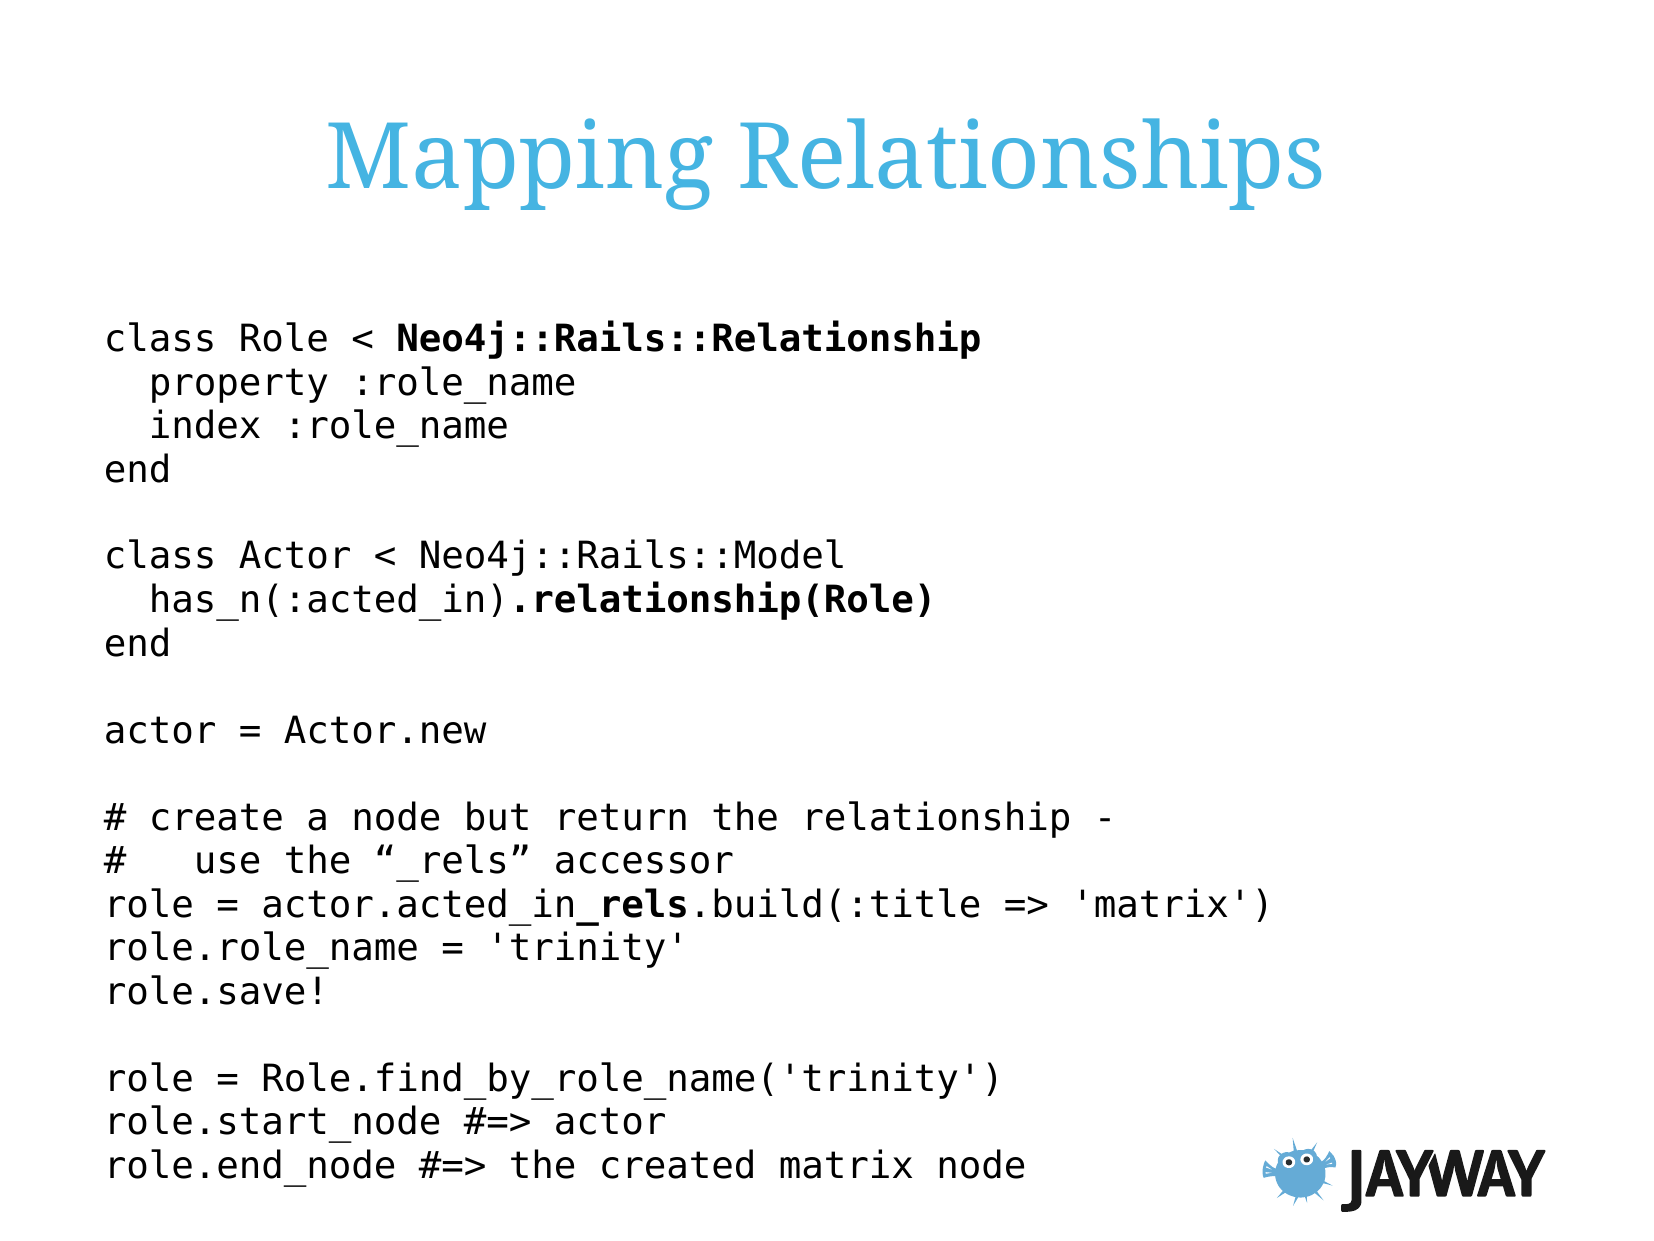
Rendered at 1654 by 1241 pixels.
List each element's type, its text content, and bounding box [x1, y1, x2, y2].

title Mapping Relationships [82, 56, 1571, 250]
text_box class Role < Neo4j::Rails::Relationship property :role_name index :role_name end class Actor < Neo4j::Rails::Model has_n(:acted_in).relationship(Role) end actor = Actor.new # create a node but return the relationship - # use the “_rels” accessor role = actor.acted_in_rels.build(:title => 'matrix') role.role_name = 'trinity' role.save! role = Role.find_by_role_name('trinity') role.start_node #=> actor role.end_node #=> the created matrix node [88, 309, 1312, 1239]
